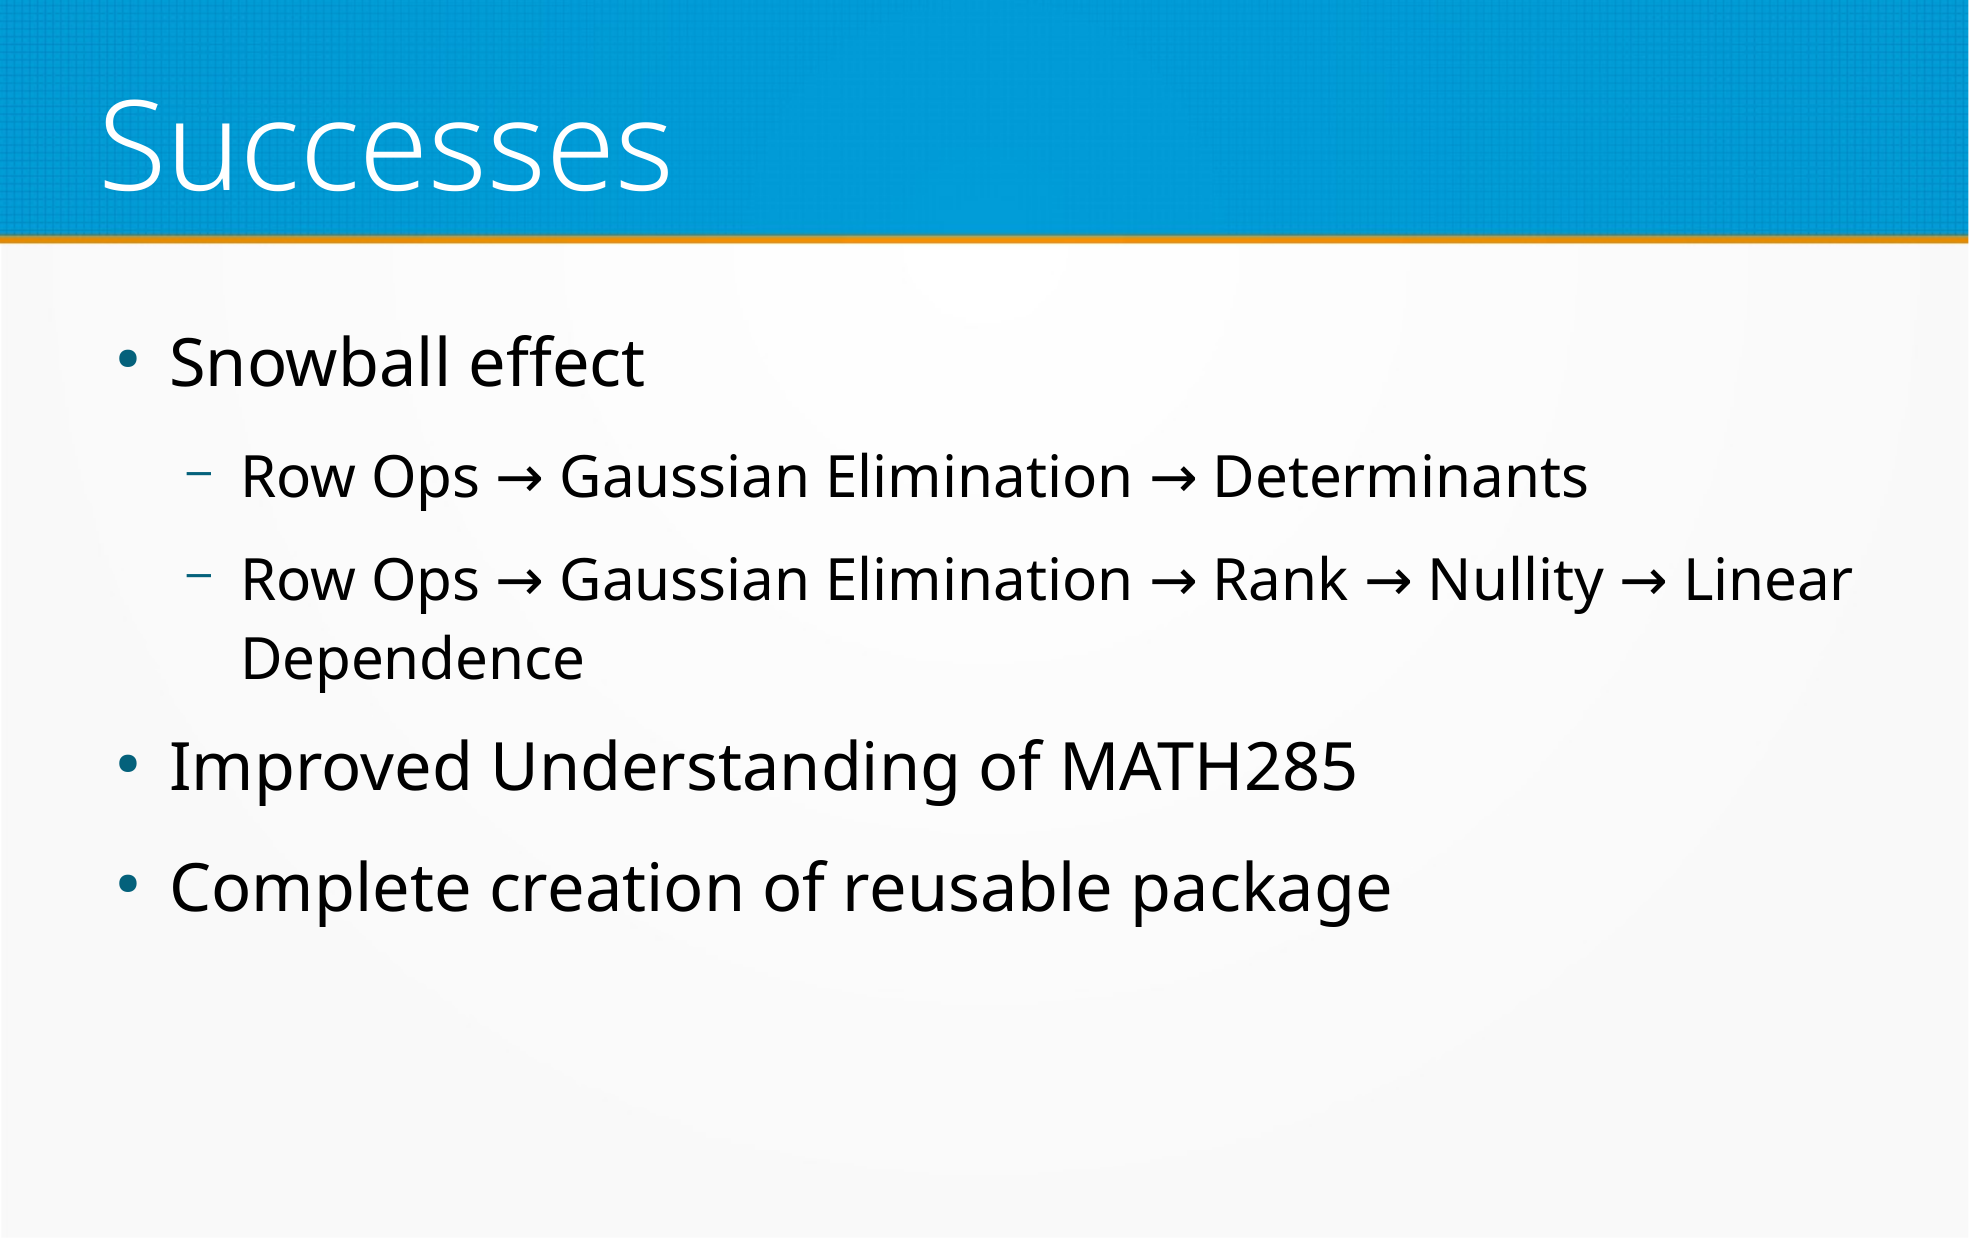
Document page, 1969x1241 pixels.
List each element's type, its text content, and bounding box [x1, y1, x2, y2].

picture [0, 233, 1969, 1241]
list Snowball effect Row Ops → Gaussian Elimination → Determinants Row Ops → Gaussian Elimination → Rank → Nullity → Linear Dependence Improved Understanding of MATH285 Complete creation of reusable package [98, 315, 1861, 1081]
title Successes [98, 19, 1870, 227]
